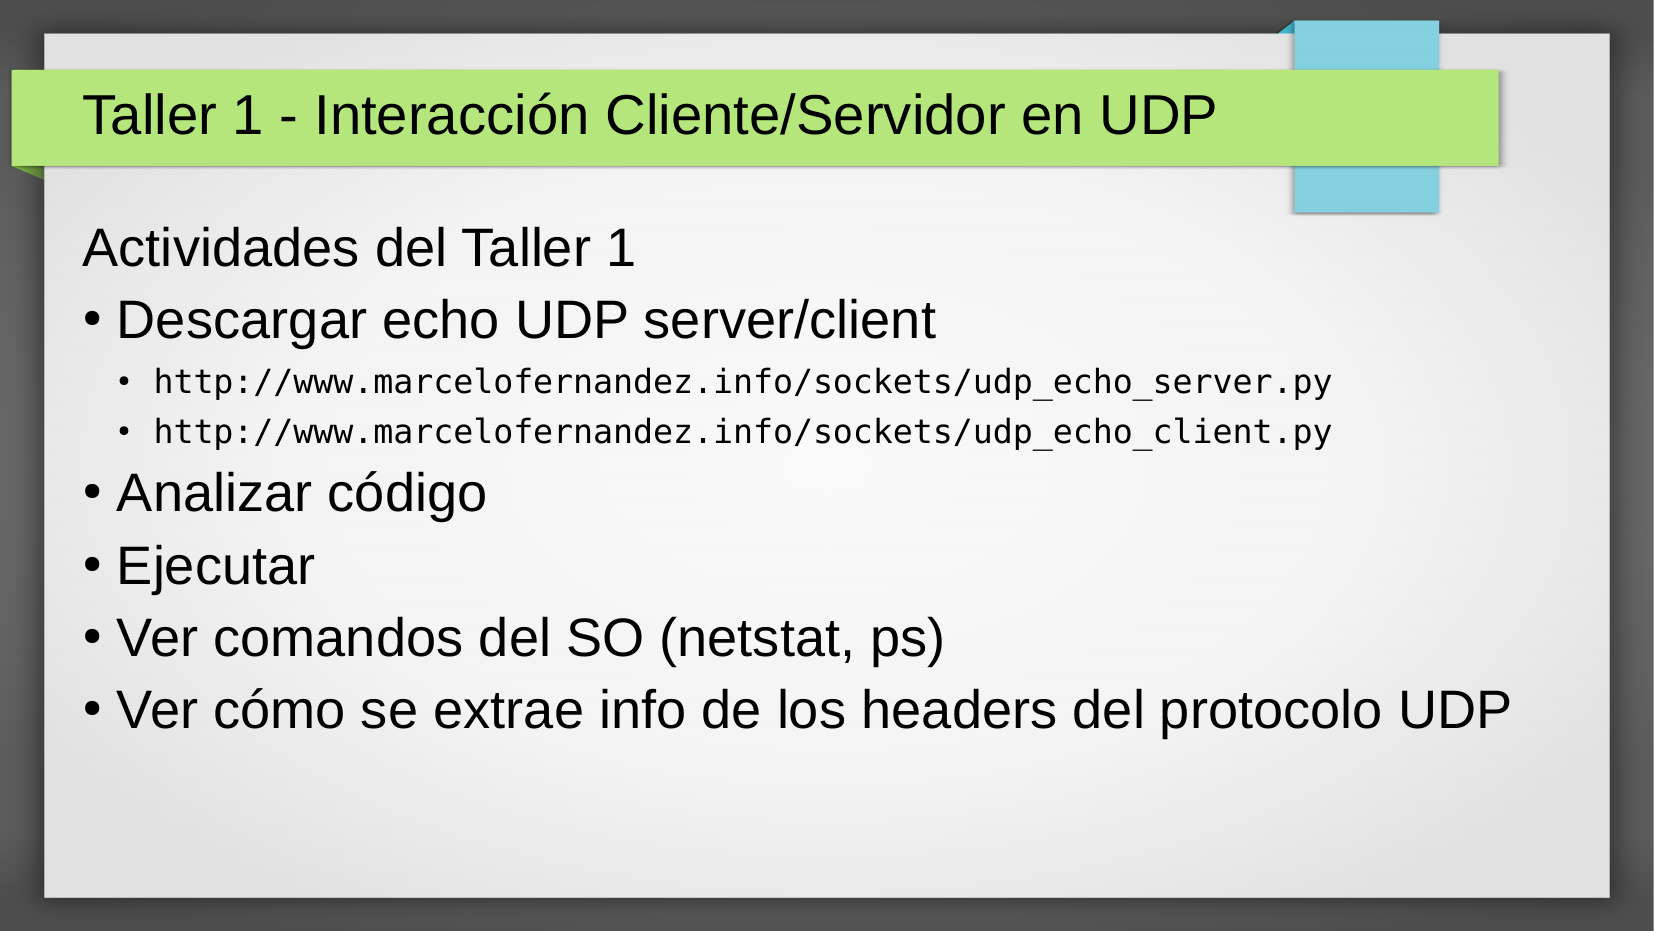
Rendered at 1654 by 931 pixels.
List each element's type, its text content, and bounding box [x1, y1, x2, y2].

title Taller 1 - Interacción Cliente/Servidor en UDP [82, 52, 1440, 179]
subtitle Actividades del Taller 1 Descargar echo UDP server/client http://www.marcelofernandez.info/sockets/udp_echo_server.py http://www.marcelofernandez.info/sockets/udp_echo_client.py Analizar código Ejecutar Ver comandos del SO (netstat, ps) Ver cómo se extrae info de los headers del protocolo UDP [82, 217, 1571, 869]
picture [0, 0, 1654, 931]
